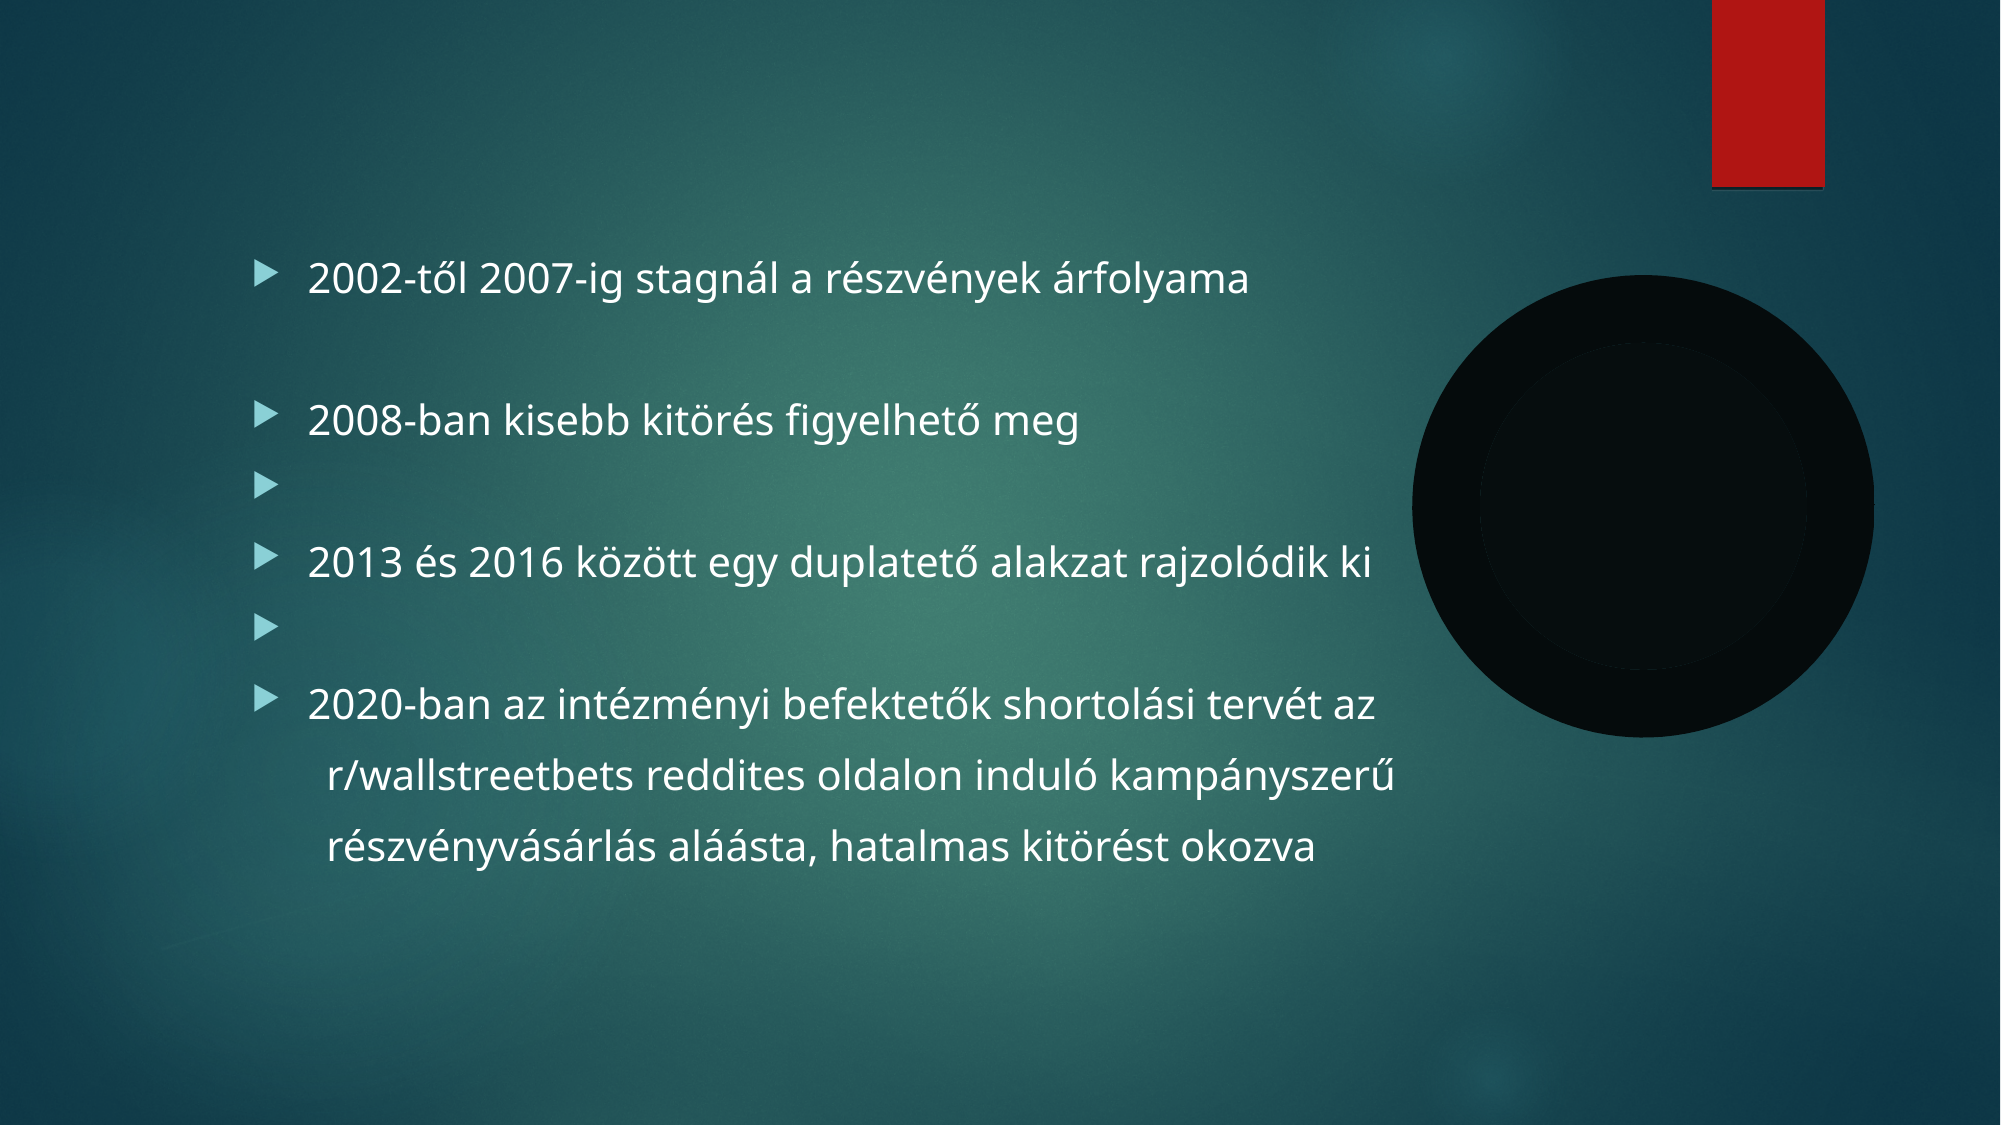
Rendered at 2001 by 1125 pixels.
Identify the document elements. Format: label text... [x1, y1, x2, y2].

list 2002-től 2007-ig stagnál a részvények árfolyama 2008-ban kisebb kitörés figyelhető meg 2013 és 2016 között egy duplatető alakzat rajzolódik ki 2020-ban az intézményi befektetők shortolási tervét az r/wallstreetbets reddites oldalon induló kampányszerű részvényvásárlás aláásta, hatalmas kitörést okozva [236, 244, 1705, 991]
